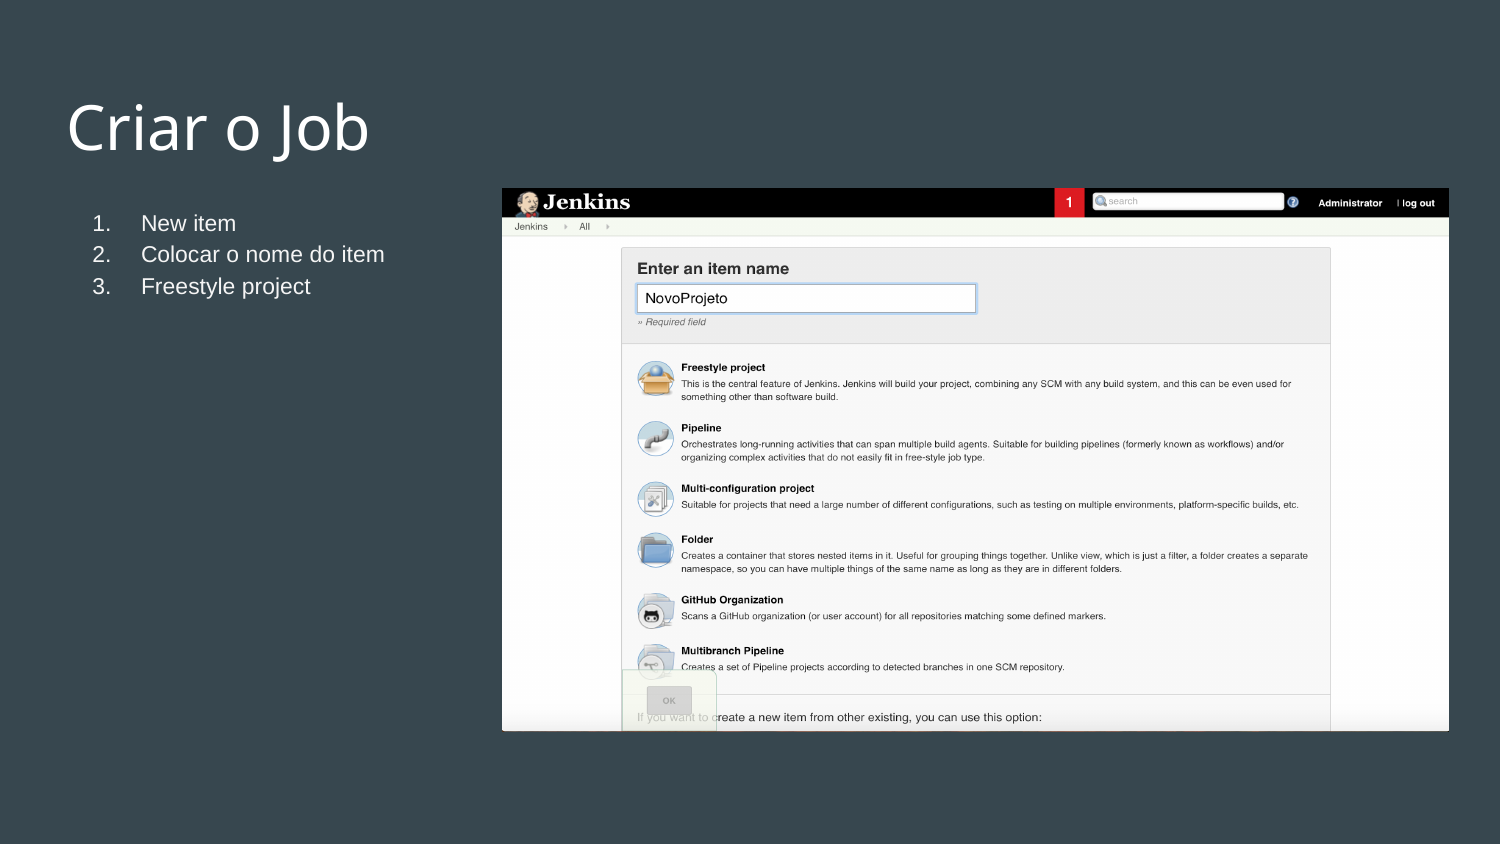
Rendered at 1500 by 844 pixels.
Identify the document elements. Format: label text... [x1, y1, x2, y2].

picture [502, 188, 1449, 732]
list New item Colocar o nome do item Freestyle project [51, 189, 1449, 750]
title Criar o Job [51, 72, 1449, 167]
